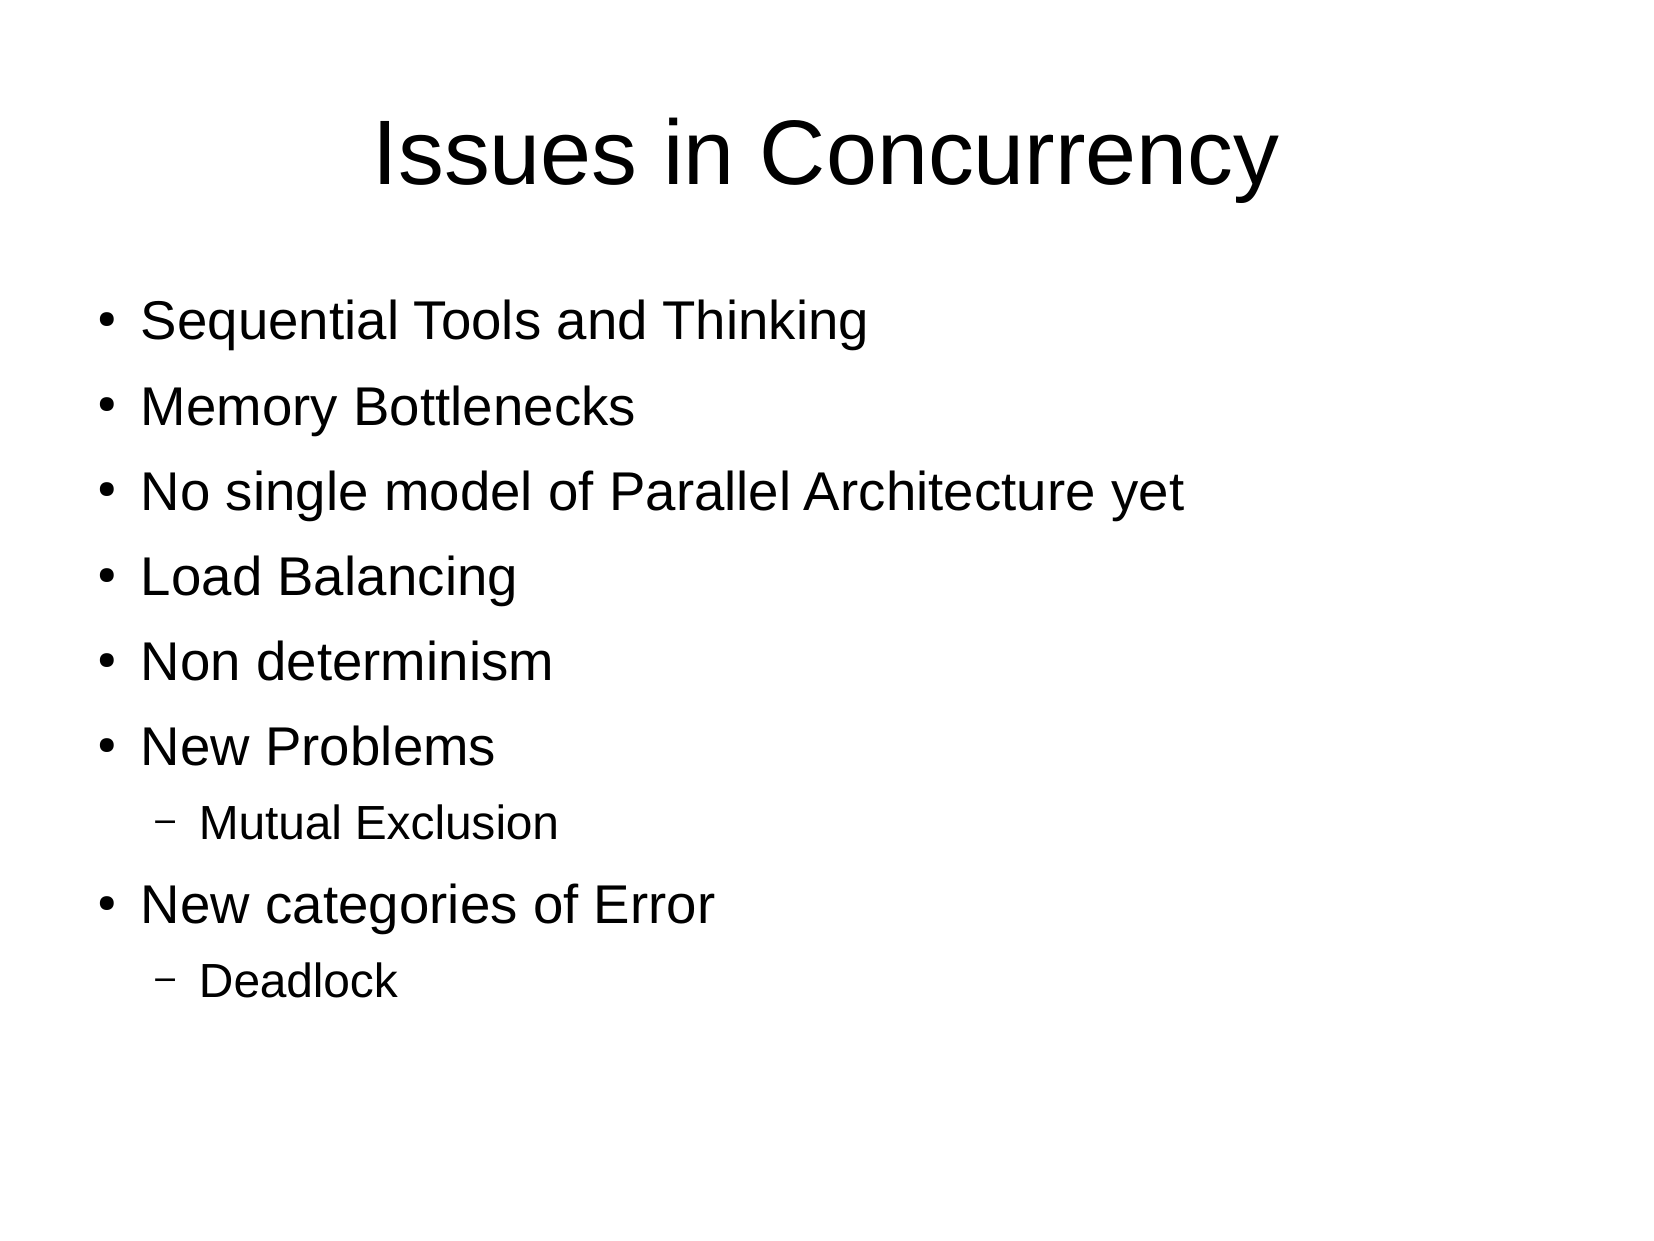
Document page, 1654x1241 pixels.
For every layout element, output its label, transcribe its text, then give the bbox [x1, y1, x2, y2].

title Issues in Concurrency [82, 49, 1571, 257]
list Sequential Tools and Thinking Memory Bottlenecks No single model of Parallel Architecture yet Load Balancing Non determinism New Problems Mutual Exclusion New categories of Error Deadlock [82, 290, 1571, 1010]
